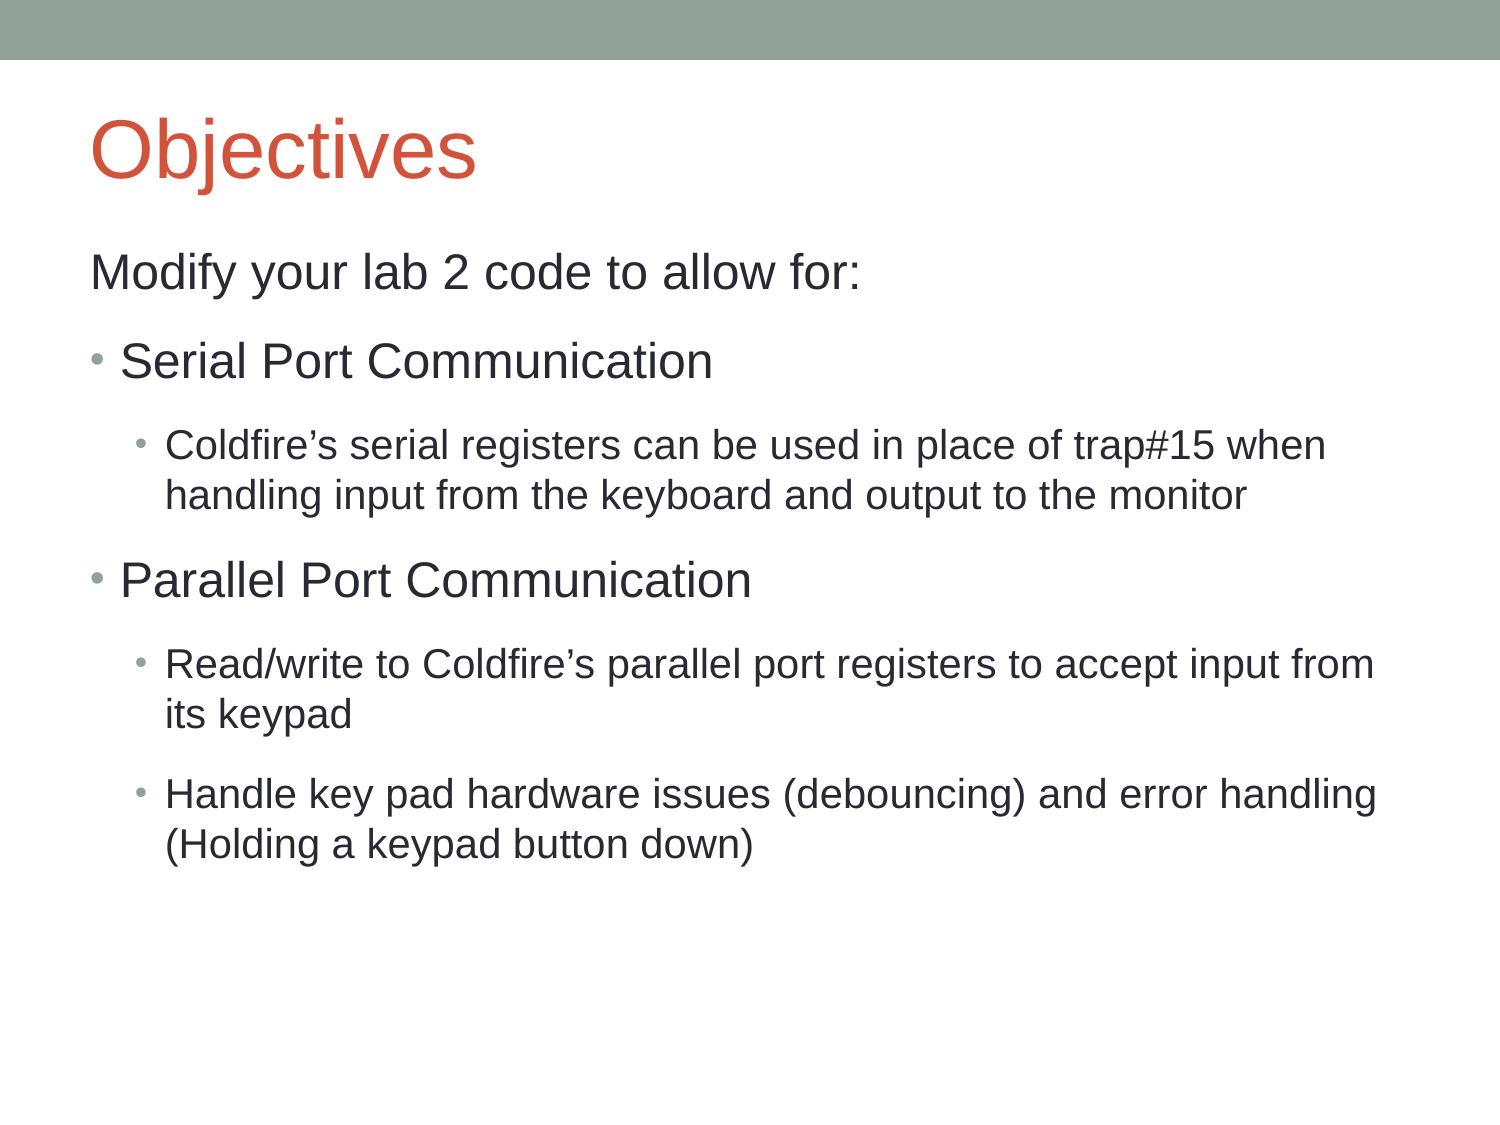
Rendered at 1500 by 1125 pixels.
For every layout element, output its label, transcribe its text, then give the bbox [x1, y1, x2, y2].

title Objectives [75, 87, 1425, 231]
list Modify your lab 2 code to allow for: Serial Port Communication Coldfire’s serial registers can be used in place of trap#15 when handling input from the keyboard and output to the monitor Parallel Port Communication Read/write to Coldfire’s parallel port registers to accept input from its keypad Handle key pad hardware issues (debouncing) and error handling (Holding a keypad button down) [75, 231, 1425, 1005]
